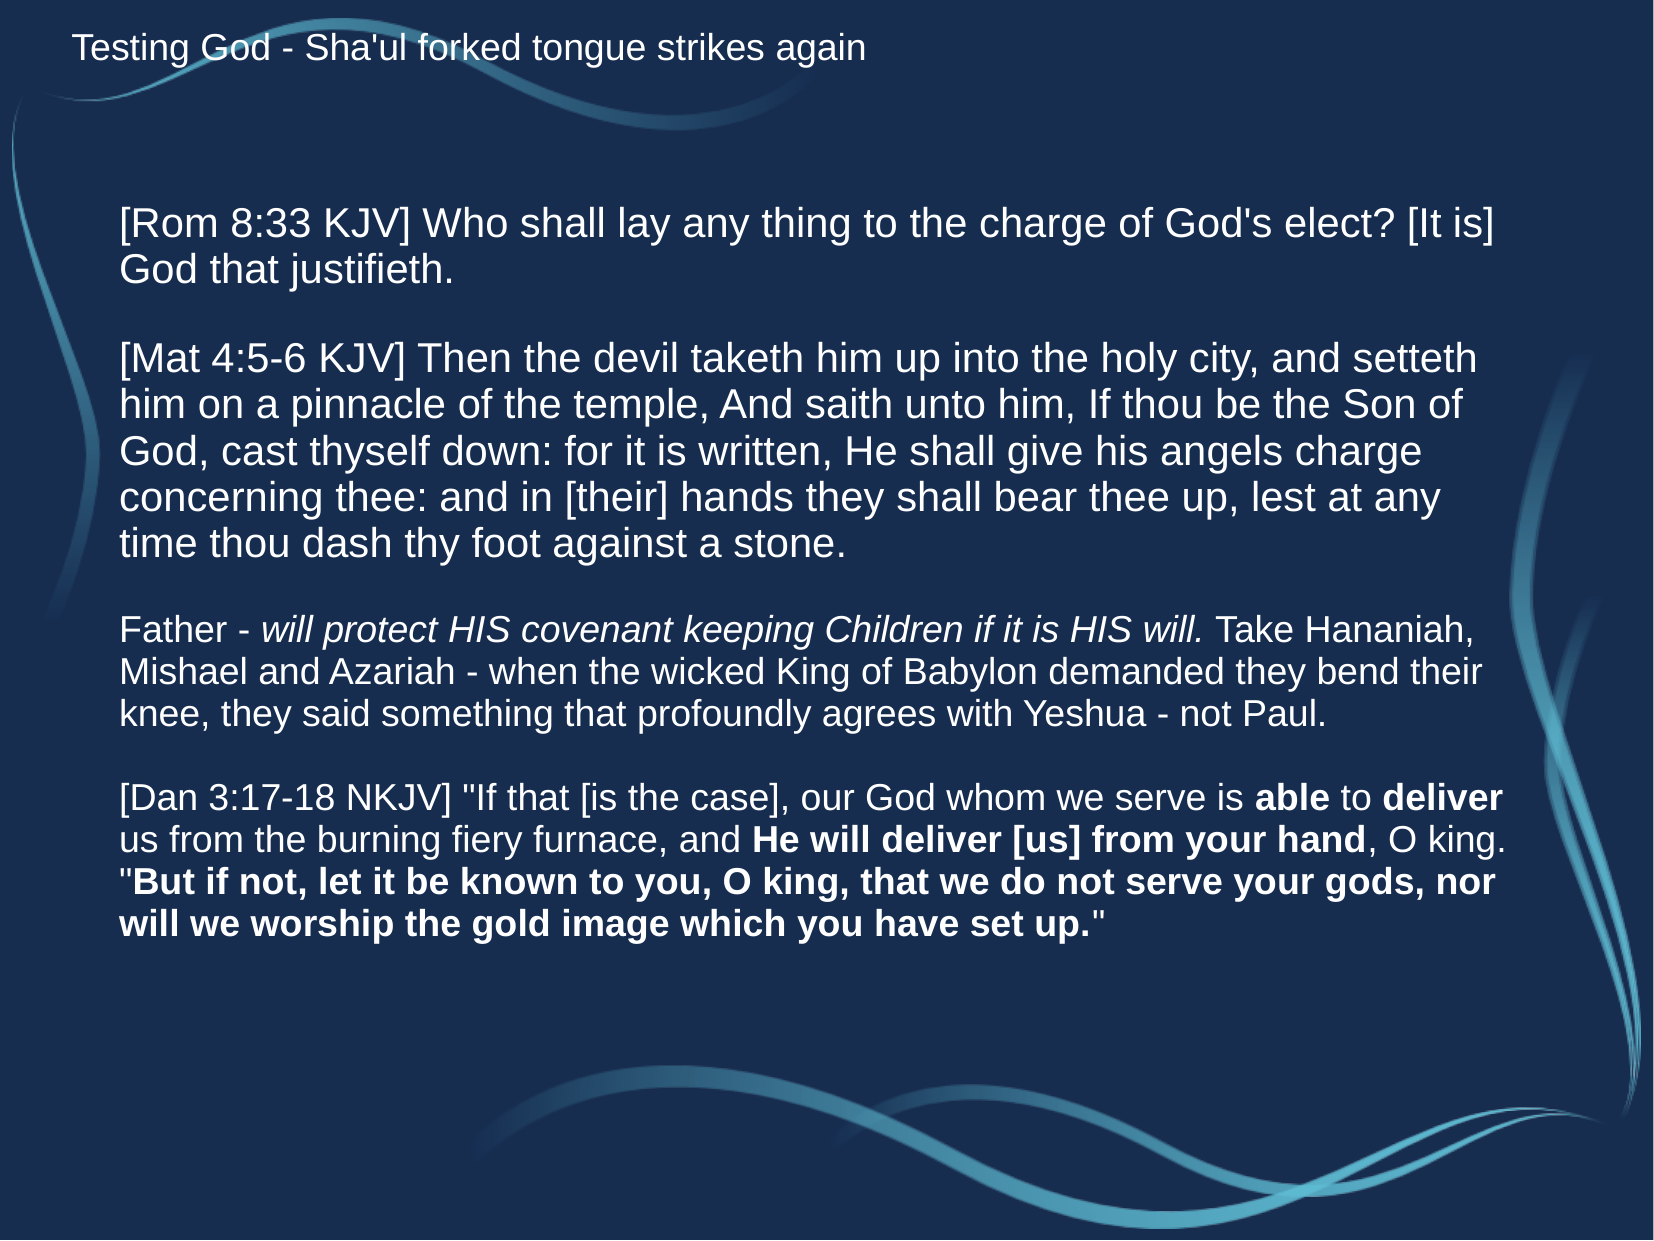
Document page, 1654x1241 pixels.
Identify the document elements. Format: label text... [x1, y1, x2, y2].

list [Rom 8:33 KJV] Who shall lay any thing to the charge of God's elect? [It is] God that justifieth. [Mat 4:5-6 KJV] Then the devil taketh him up into the holy city, and setteth him on a pinnacle of the temple, And saith unto him, If thou be the Son of God, cast thyself down: for it is written, He shall give his angels charge concerning thee: and in [their] hands they shall bear thee up, lest at any time thou dash thy foot against a stone. Father - will protect HIS covenant keeping Children if it is HIS will. Take Hananiah, Mishael and Azariah - when the wicked King of Babylon demanded they bend their knee, they said something that profoundly agrees with Yeshua - not Paul. [Dan 3:17-18 NKJV] "If that [is the case], our God whom we serve is able to deliver us from the burning fiery furnace, and He will deliver [us] from your hand, O king. "But if not, let it be known to you, O king, that we do not serve your gods, nor will we worship the gold image which you have set up." [100, 192, 1544, 1106]
picture [460, 346, 1641, 1229]
picture [12, 18, 104, 625]
title Testing God - Sha'ul forked tongue strikes again [56, 18, 1545, 218]
